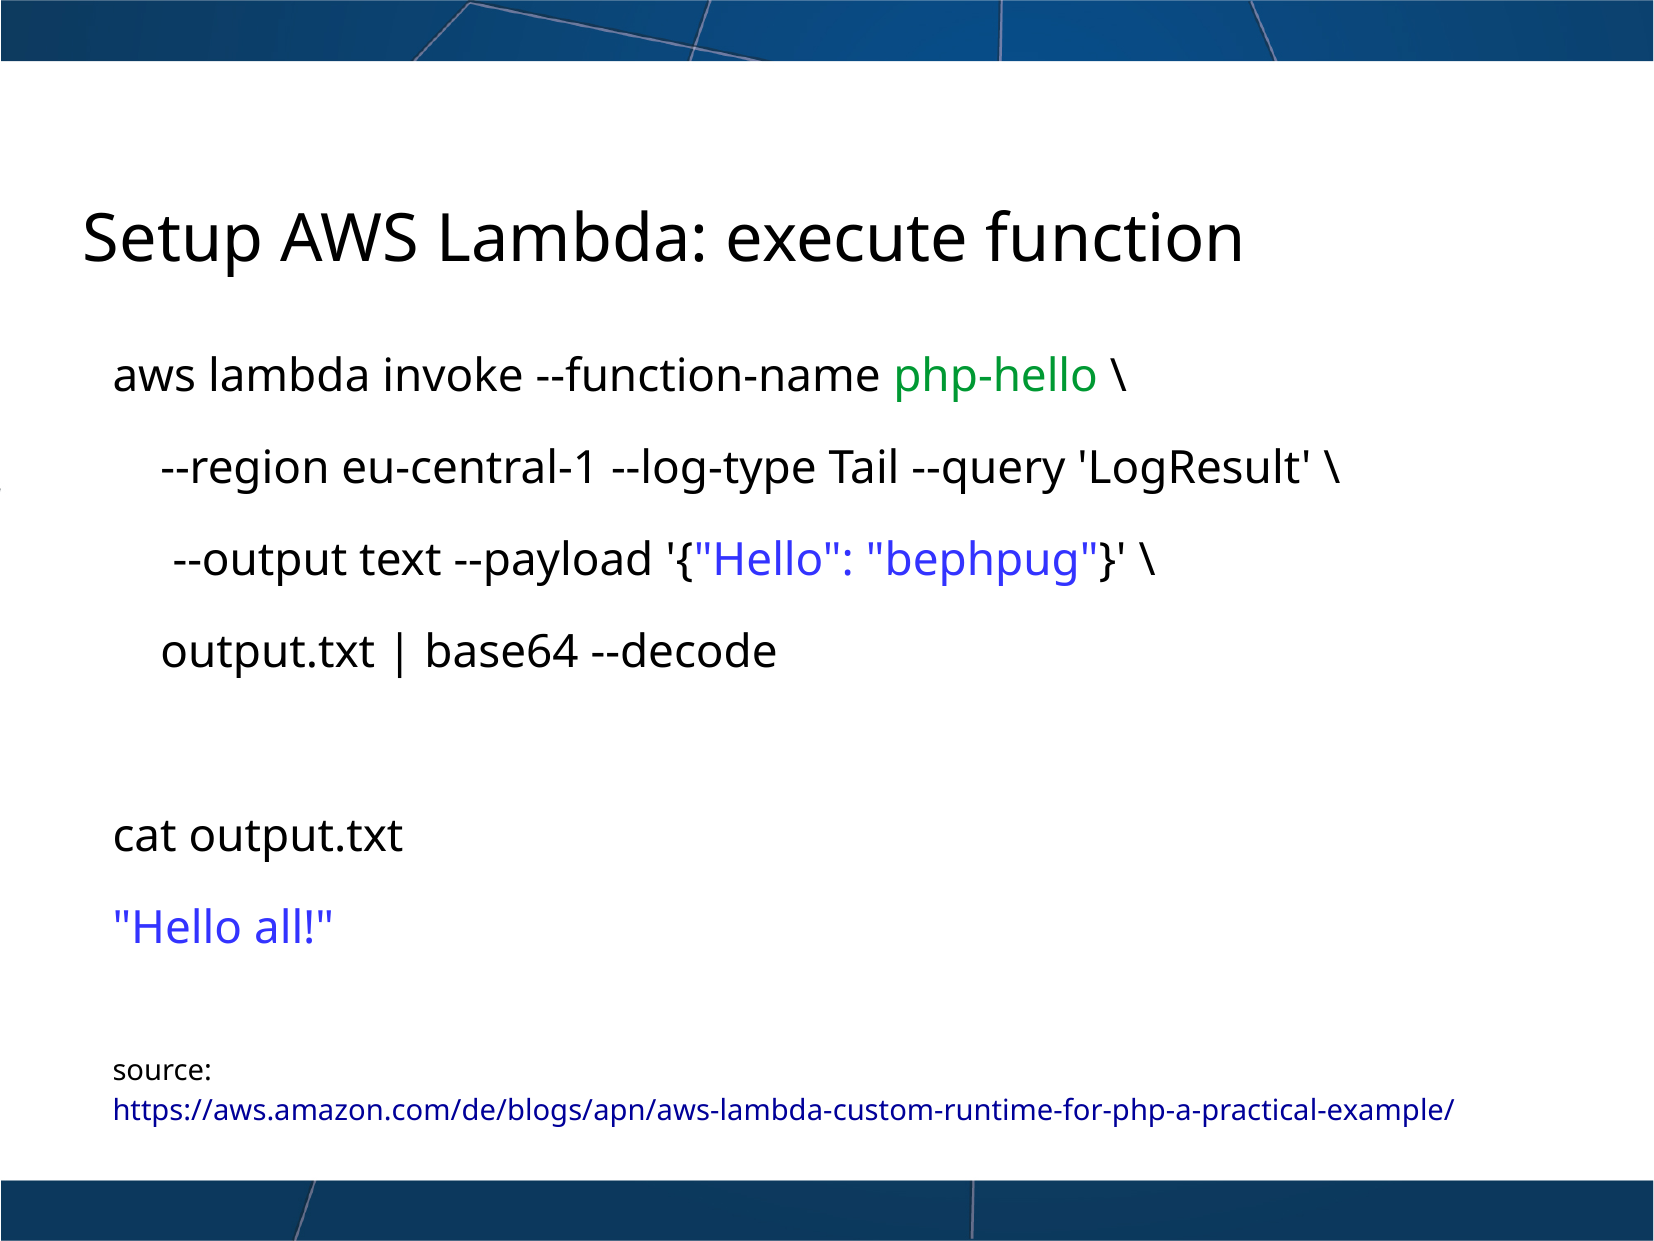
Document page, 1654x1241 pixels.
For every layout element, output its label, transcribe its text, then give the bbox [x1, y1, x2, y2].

title Setup AWS Lambda: execute function [82, 139, 1571, 332]
picture [0, 0, 1654, 1241]
list aws lambda invoke --function-name php-hello \ --region eu-central-1 --log-type Tail --query 'LogResult' \ --output text --payload '{"Hello": "bephpug"}' \ output.txt | base64 --decode cat output.txt "Hello all!" source: https://aws.amazon.com/de/blogs/apn/aws-lambda-custom-runtime-for-php-a-practical-example/ [112, 342, 1613, 1151]
